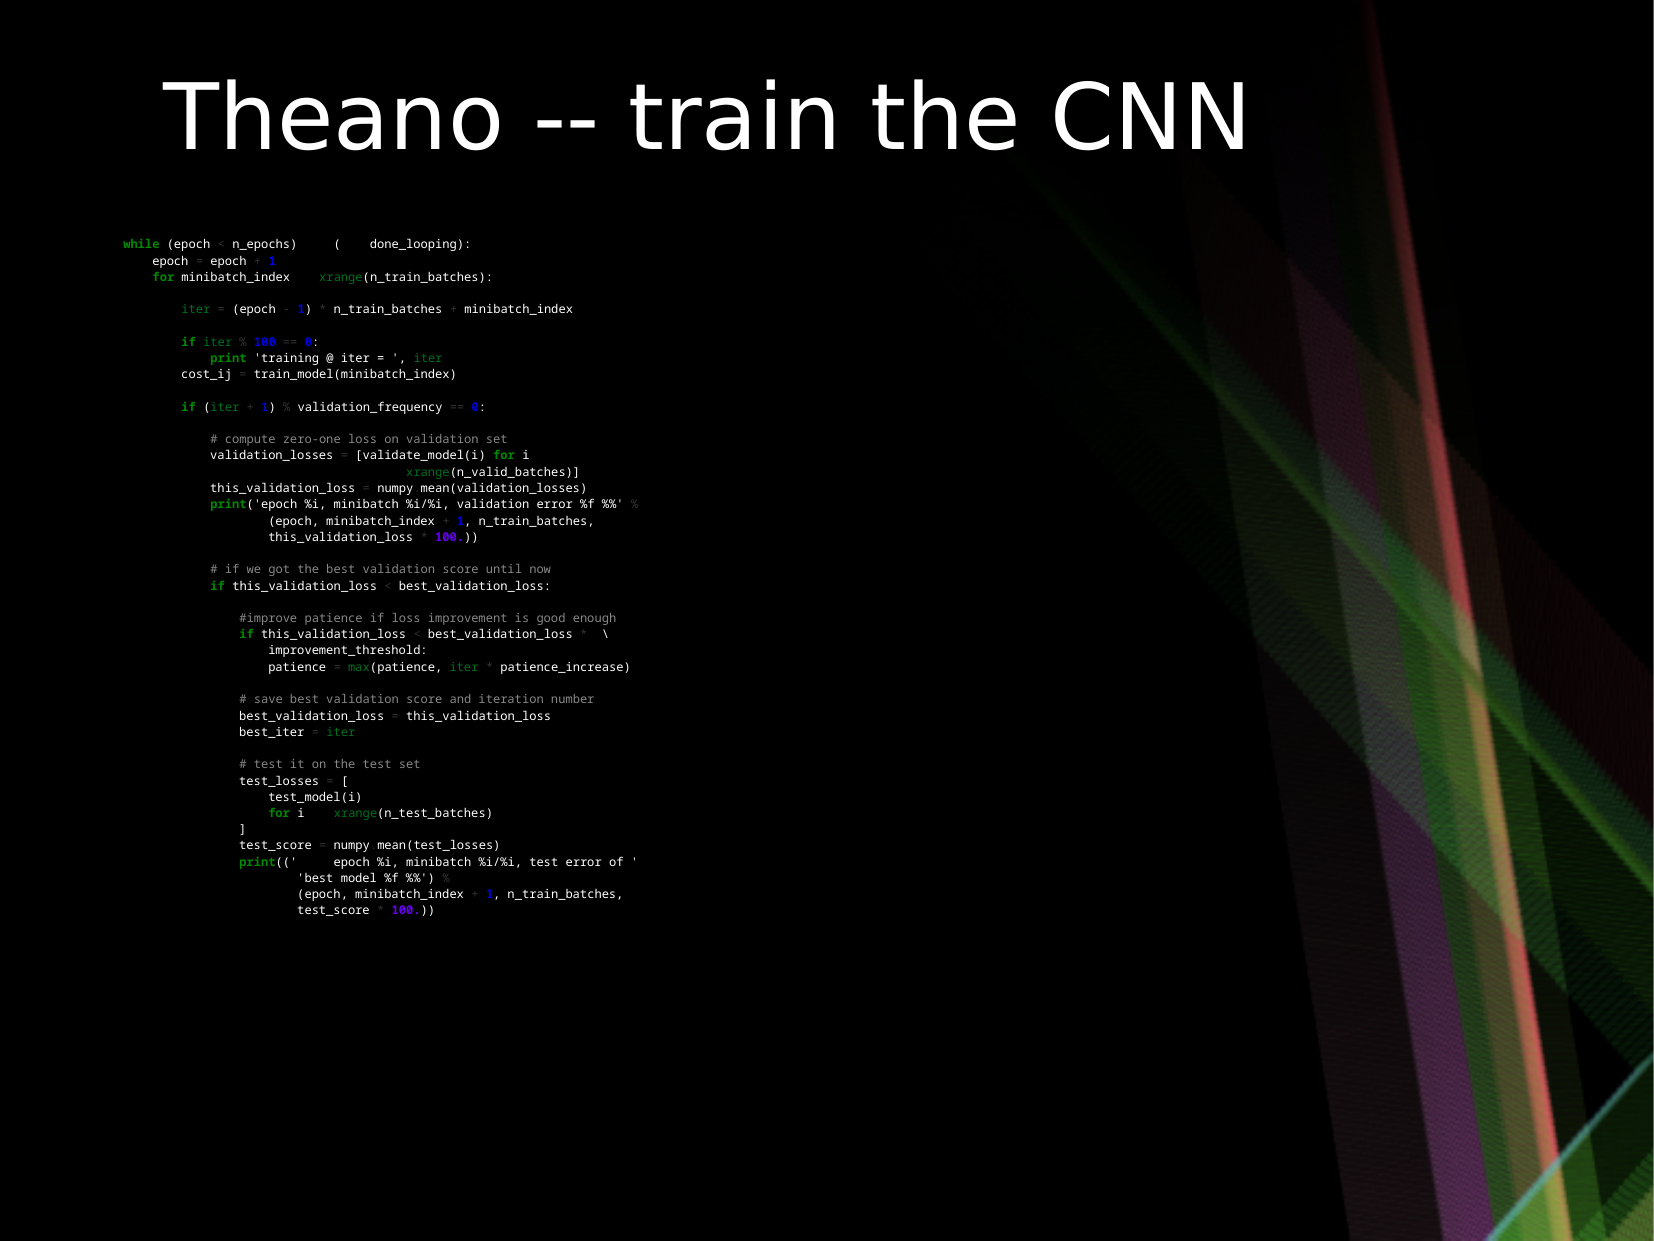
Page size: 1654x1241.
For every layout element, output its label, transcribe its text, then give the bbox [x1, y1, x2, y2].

title Theano -- train the CNN [118, 29, 1300, 207]
list while (epoch < n_epochs) and (not done_looping): epoch = epoch + 1 for minibatch_index in xrange(n_train_batches): iter = (epoch - 1) * n_train_batches + minibatch_index if iter % 100 == 0: print 'training @ iter = ', iter cost_ij = train_model(minibatch_index) if (iter + 1) % validation_frequency == 0: # compute zero-one loss on validation set validation_losses = [validate_model(i) for i in xrange(n_valid_batches)] this_validation_loss = numpy.mean(validation_losses) print('epoch %i, minibatch %i/%i, validation error %f %%' % (epoch, minibatch_index + 1, n_train_batches, this_validation_loss * 100.)) # if we got the best validation score until now if this_validation_loss < best_validation_loss: #improve patience if loss improvement is good enough if this_validation_loss < best_validation_loss * \ improvement_threshold: patience = max(patience, iter * patience_increase) # save best validation score and iteration number best_validation_loss = this_validation_loss best_iter = iter # test it on the test set test_losses = [ test_model(i) for i in xrange(n_test_batches) ] test_score = numpy.mean(test_losses) print((' epoch %i, minibatch %i/%i, test error of ' 'best model %f %%') % (epoch, minibatch_index + 1, n_train_batches, test_score * 100.)) [118, 236, 1418, 945]
picture [0, 0, 1654, 1241]
